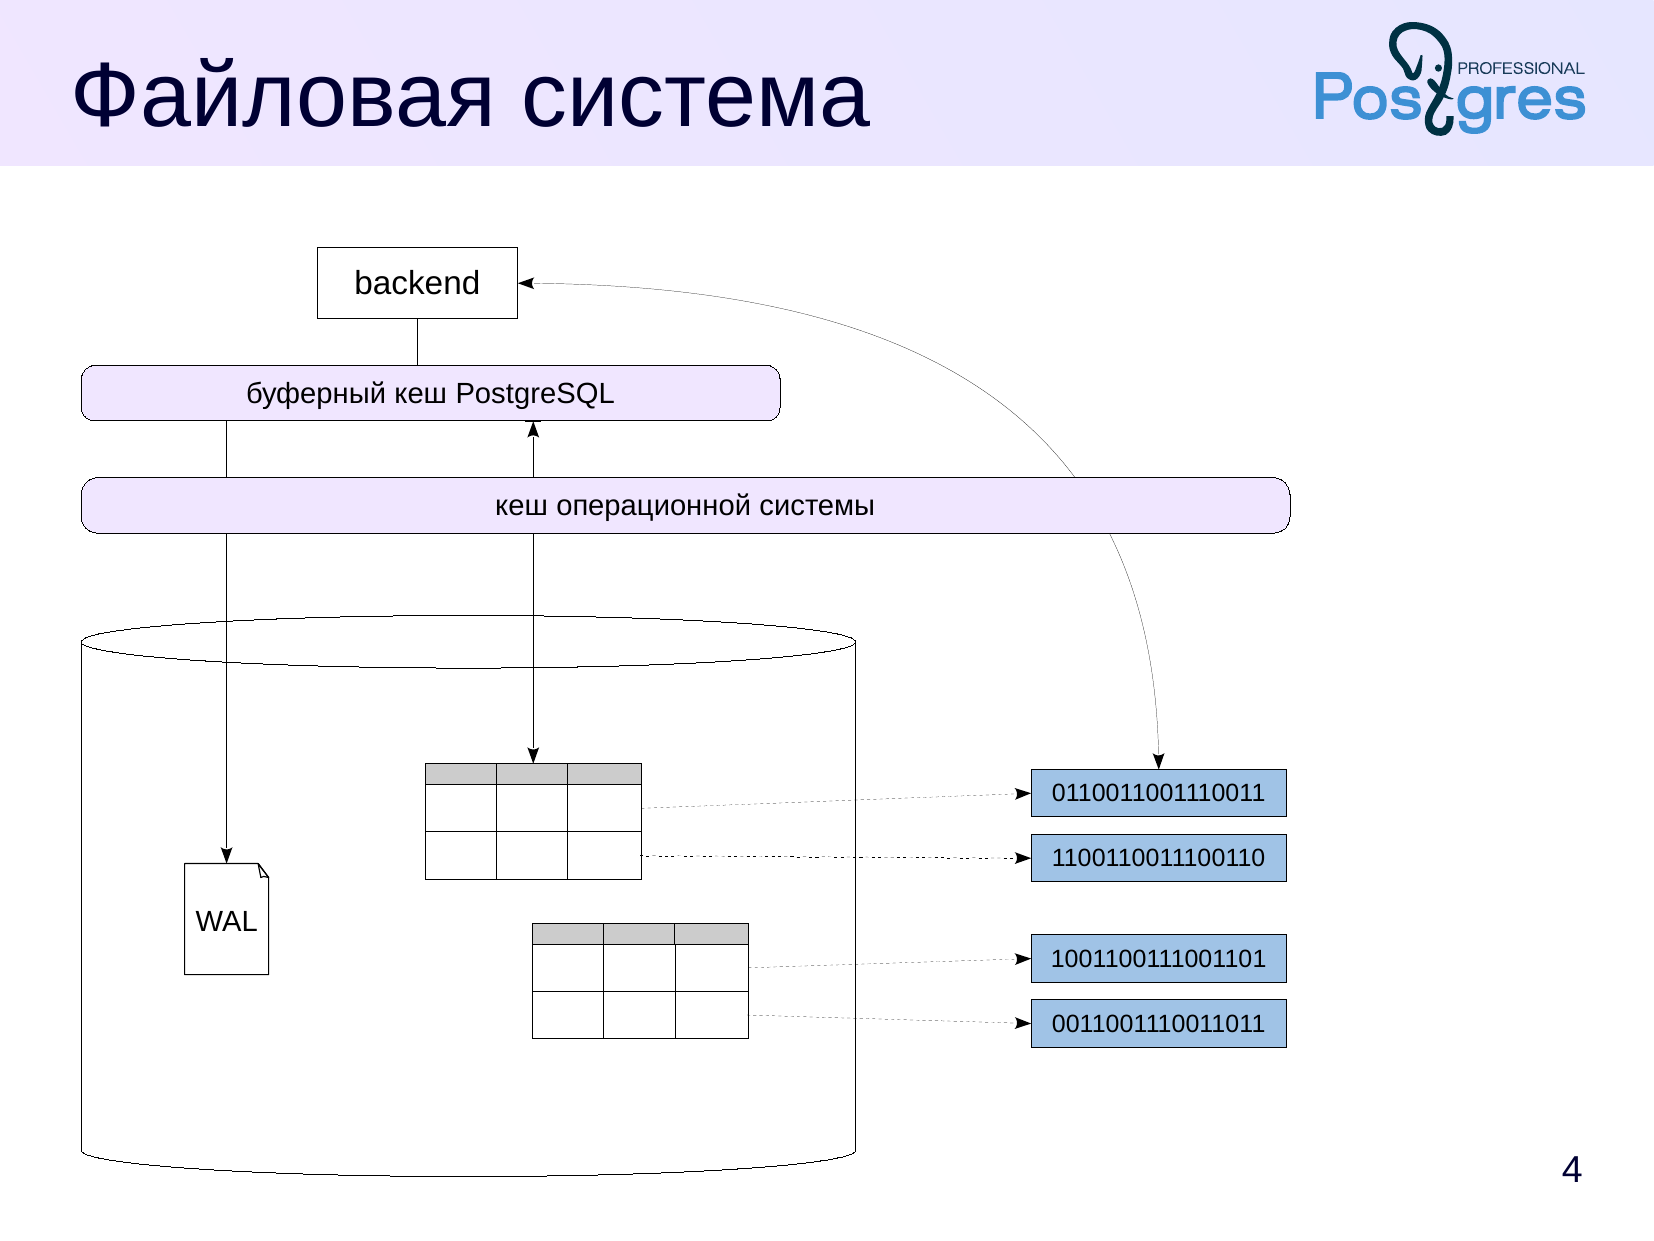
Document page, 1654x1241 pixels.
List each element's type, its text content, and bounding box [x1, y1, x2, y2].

text_box WAL [180, 897, 273, 946]
title Файловая система [70, 43, 1241, 147]
text_box 0110011001110011 [1031, 769, 1287, 817]
list [227, 534, 533, 621]
text_box [81, 644, 856, 1177]
text_box backend [317, 247, 518, 319]
text_box 1100110011100110 [1031, 834, 1287, 882]
text_box кеш операционной системы [81, 477, 1291, 534]
text_box буферный кеш PostgreSQL [81, 365, 781, 421]
text_box 1001100111001101 [1031, 934, 1287, 983]
list [70, 224, 1583, 1081]
text_box 0011001110011011 [1031, 999, 1287, 1048]
